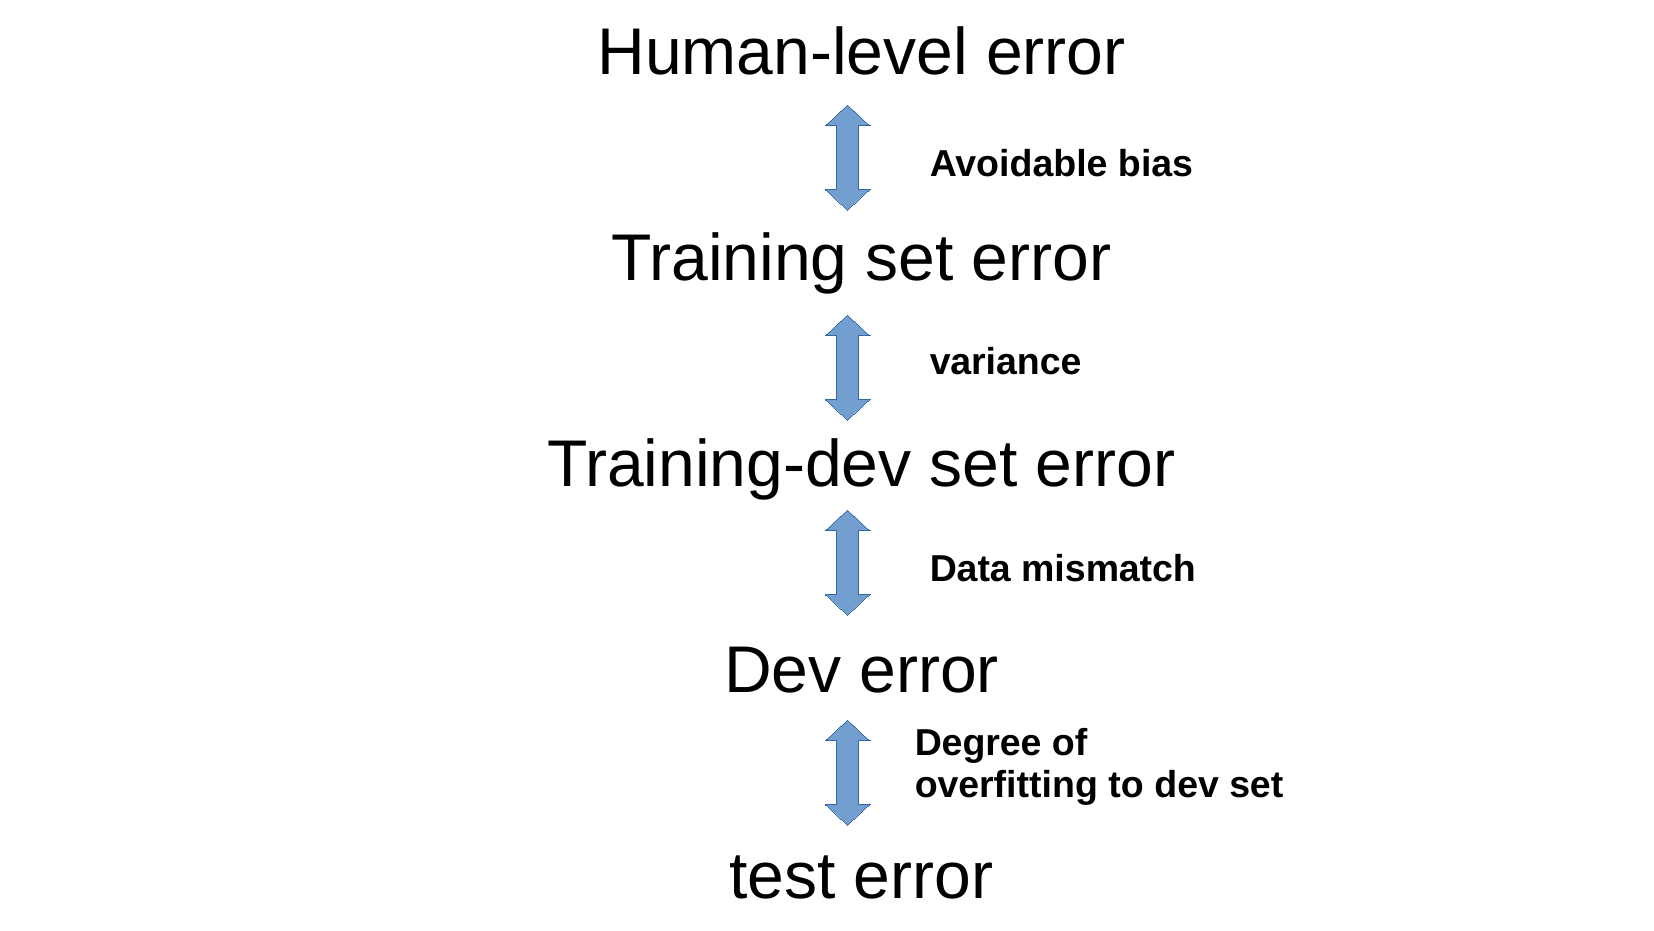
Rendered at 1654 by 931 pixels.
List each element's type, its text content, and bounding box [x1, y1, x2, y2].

text_box Data mismatch [915, 540, 1246, 597]
text_box [825, 315, 871, 421]
text_box [825, 105, 871, 211]
text_box Degree of overfitting to dev set [900, 714, 1396, 856]
text_box variance [915, 333, 1246, 391]
text_box [825, 720, 871, 826]
list Human-level error Training set error Training-dev set error Dev error test error [82, 15, 1571, 916]
text_box [825, 510, 871, 616]
text_box Avoidable bias [915, 135, 1246, 192]
